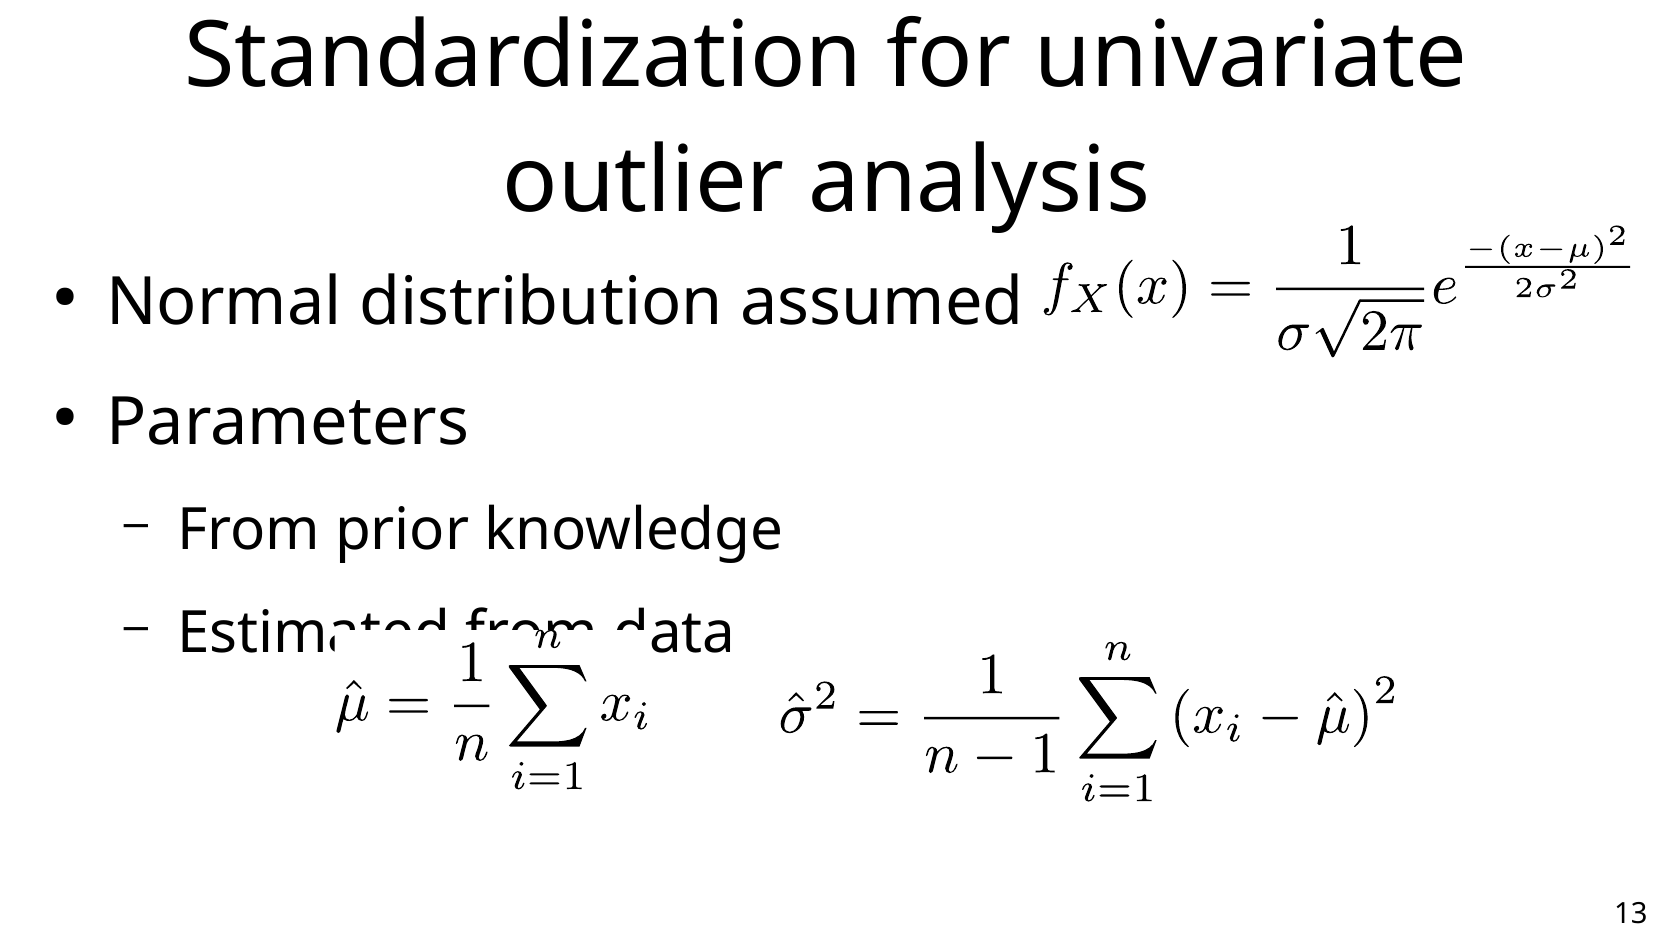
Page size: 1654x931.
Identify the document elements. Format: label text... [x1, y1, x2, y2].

text_box [334, 629, 650, 790]
text_box [778, 641, 1397, 802]
text_box [1040, 225, 1631, 358]
list Normal distribution assumed Parameters From prior knowledge Estimated from data [35, 253, 1524, 793]
title Standardization for univariate outlier analysis [82, 1, 1571, 226]
